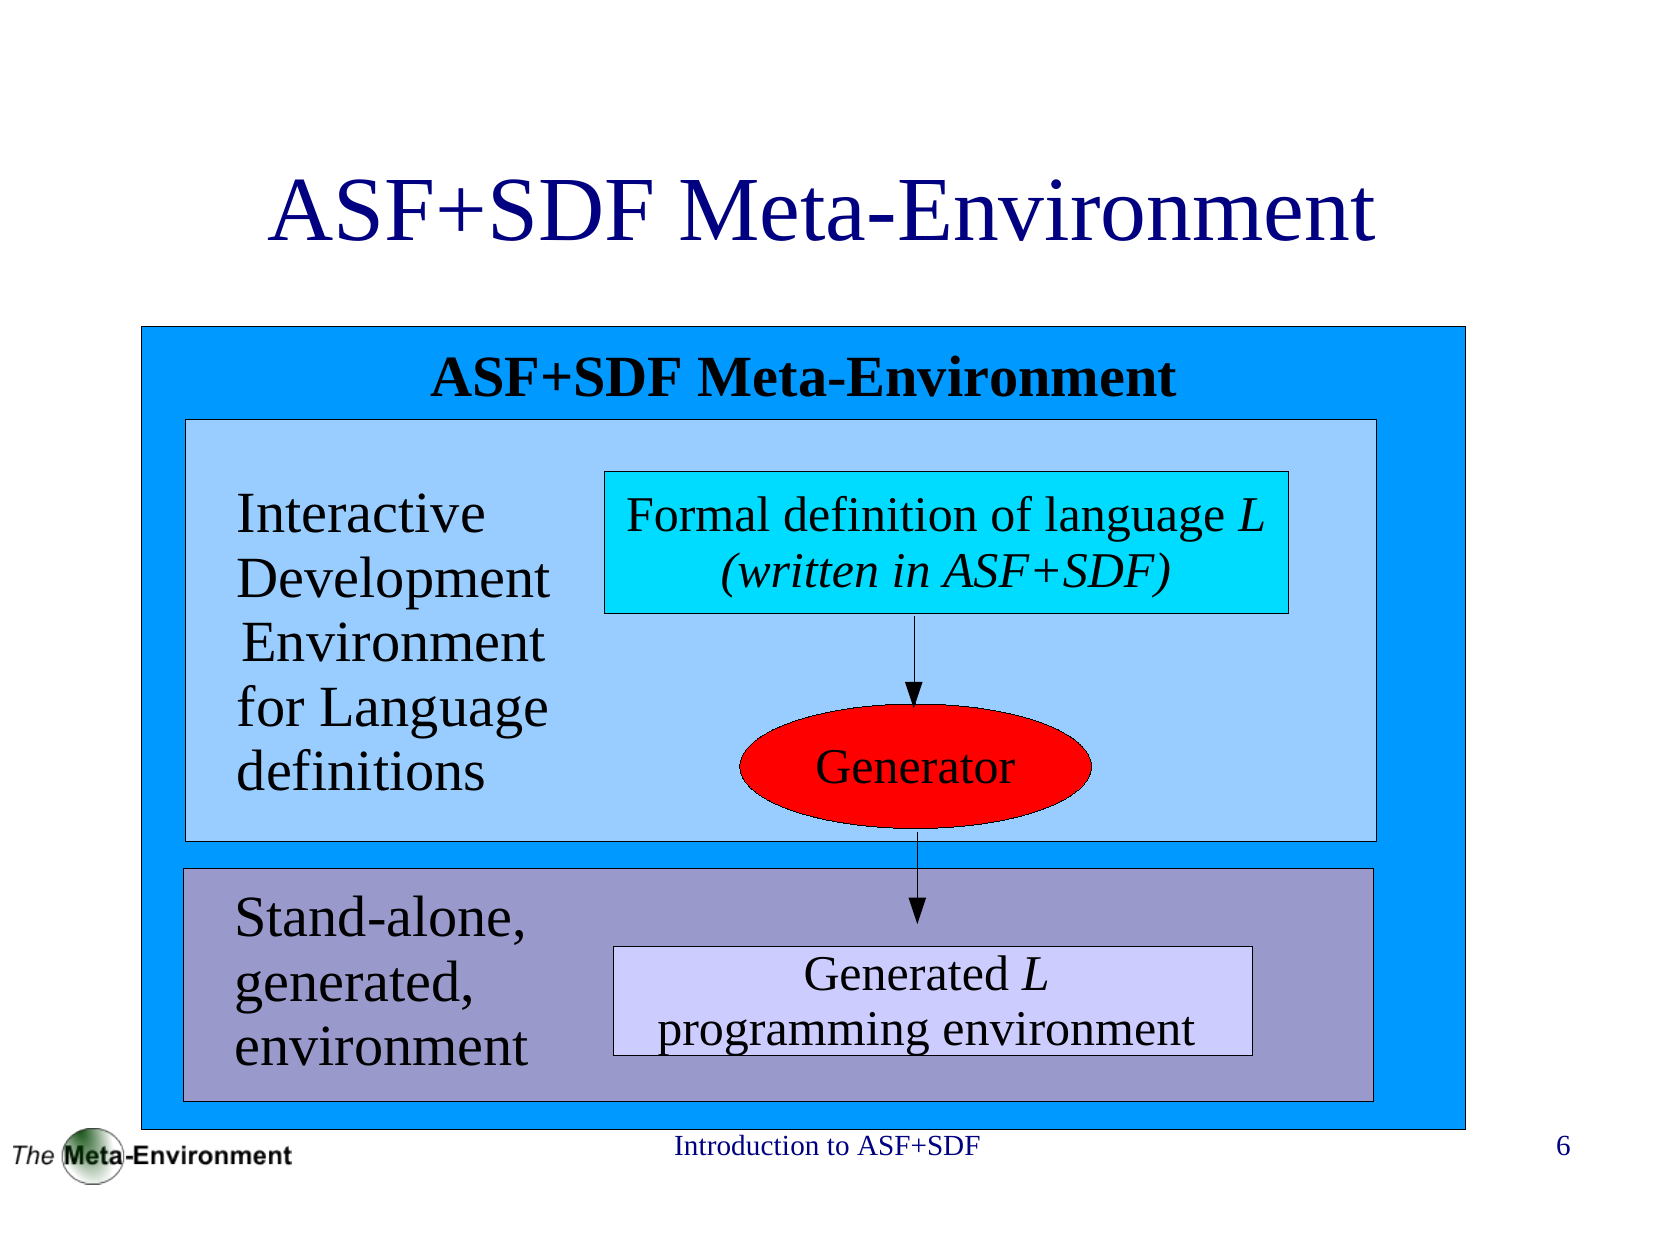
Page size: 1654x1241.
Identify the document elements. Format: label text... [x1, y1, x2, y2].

text_box ASF+SDF Meta-Environment [415, 337, 1254, 418]
text_box [141, 326, 1466, 1130]
text_box Generator [739, 703, 1092, 829]
text_box Generated L programming environment [613, 946, 1253, 1056]
text_box Formal definition of language L (written in ASF+SDF) [604, 471, 1289, 614]
picture [13, 1128, 292, 1185]
title ASF+SDF Meta-Environment [116, 105, 1529, 313]
text_box Interactive Development Environment for Language definitions [222, 473, 566, 811]
text_box Stand-alone, generated, environment [219, 877, 557, 1086]
